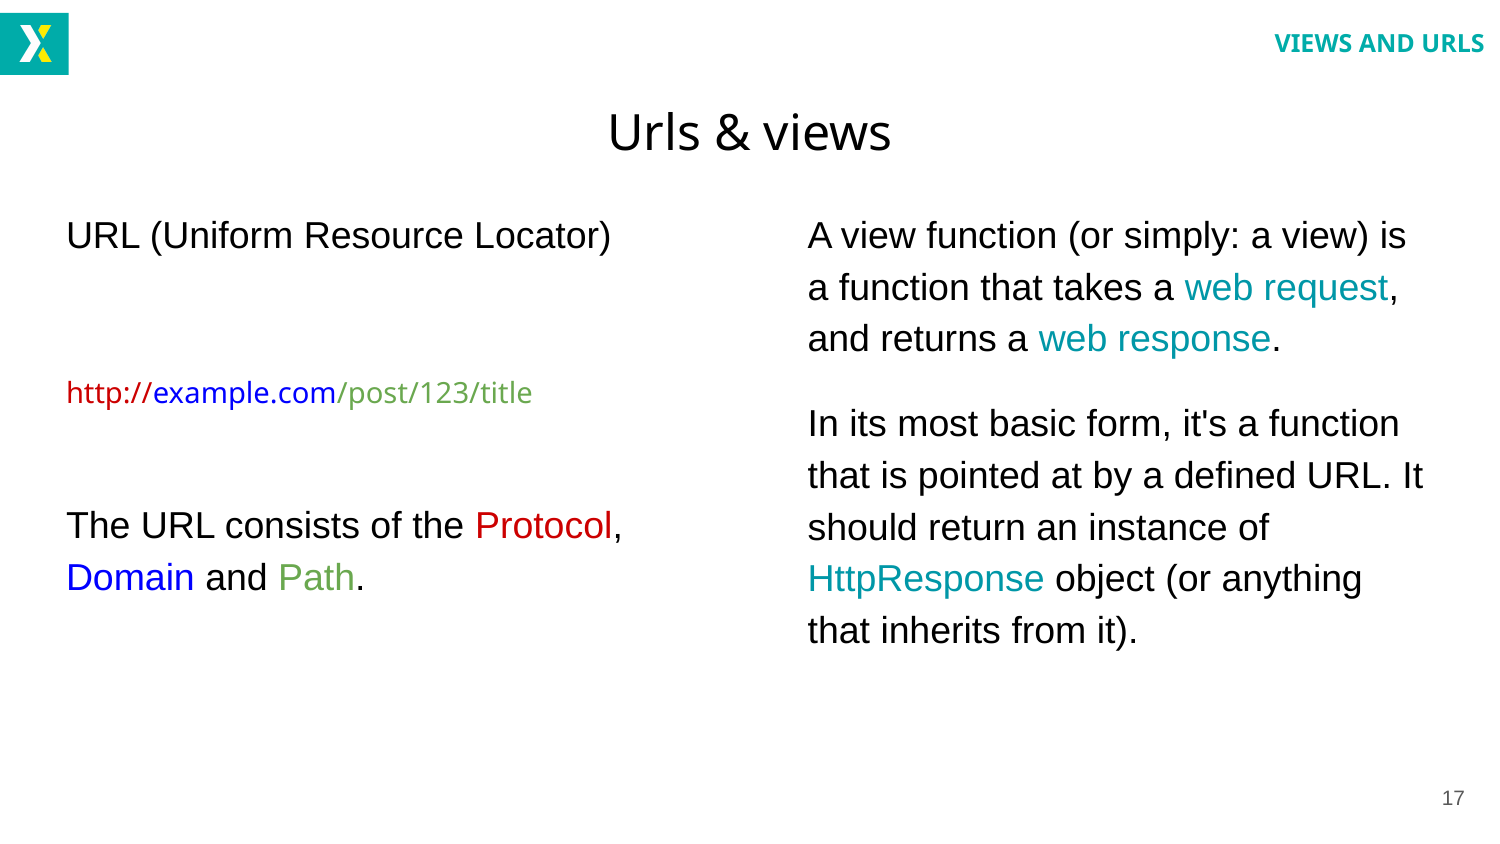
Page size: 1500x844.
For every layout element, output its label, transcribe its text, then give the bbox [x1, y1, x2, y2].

slide_number <number> [1389, 764, 1480, 830]
picture [17, 25, 54, 62]
list URL (Uniform Resource Locator) http://example.com/post/123/title The URL consists of the Protocol, Domain and Path. [51, 189, 708, 750]
title Urls & views [51, 85, 1449, 180]
list A view function (or simply: a view) is a function that takes a web request, and returns a web response. In its most basic form, it's a function that is pointed at by a defined URL. It should return an instance of HttpResponse object (or anything that inherits from it). [792, 189, 1449, 750]
